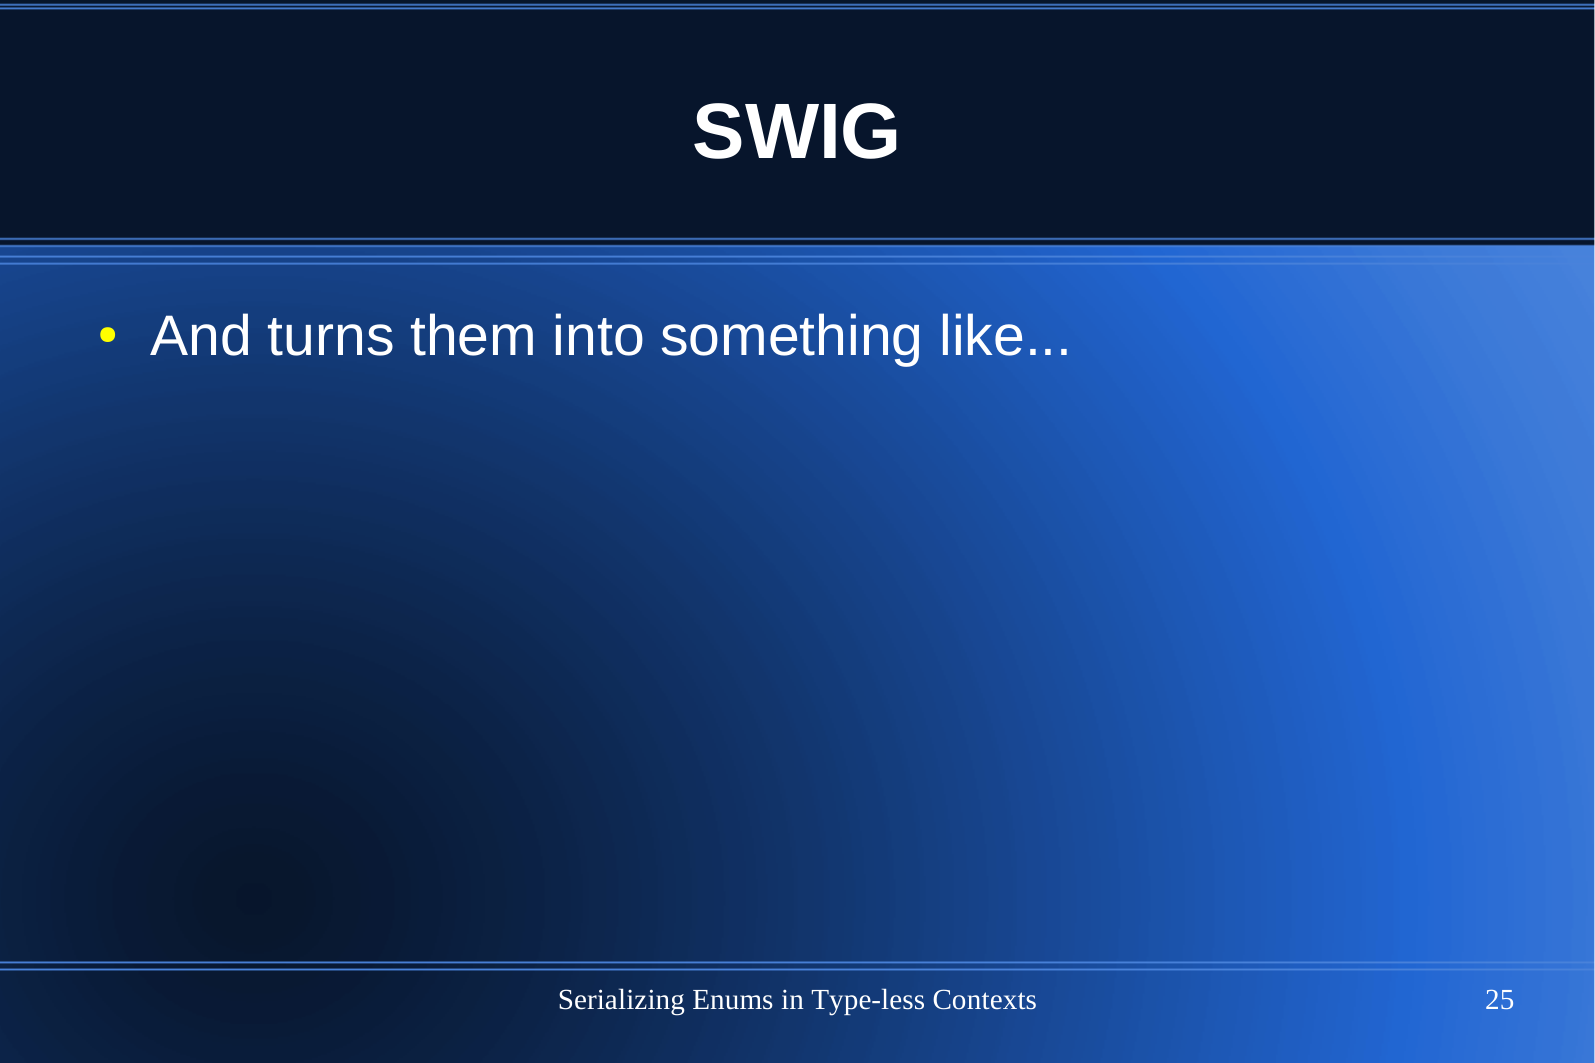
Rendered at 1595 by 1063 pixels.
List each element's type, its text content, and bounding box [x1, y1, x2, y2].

list And turns them into something like... [79, 304, 1515, 921]
title SWIG [79, 42, 1515, 220]
picture [0, 0, 1595, 1063]
